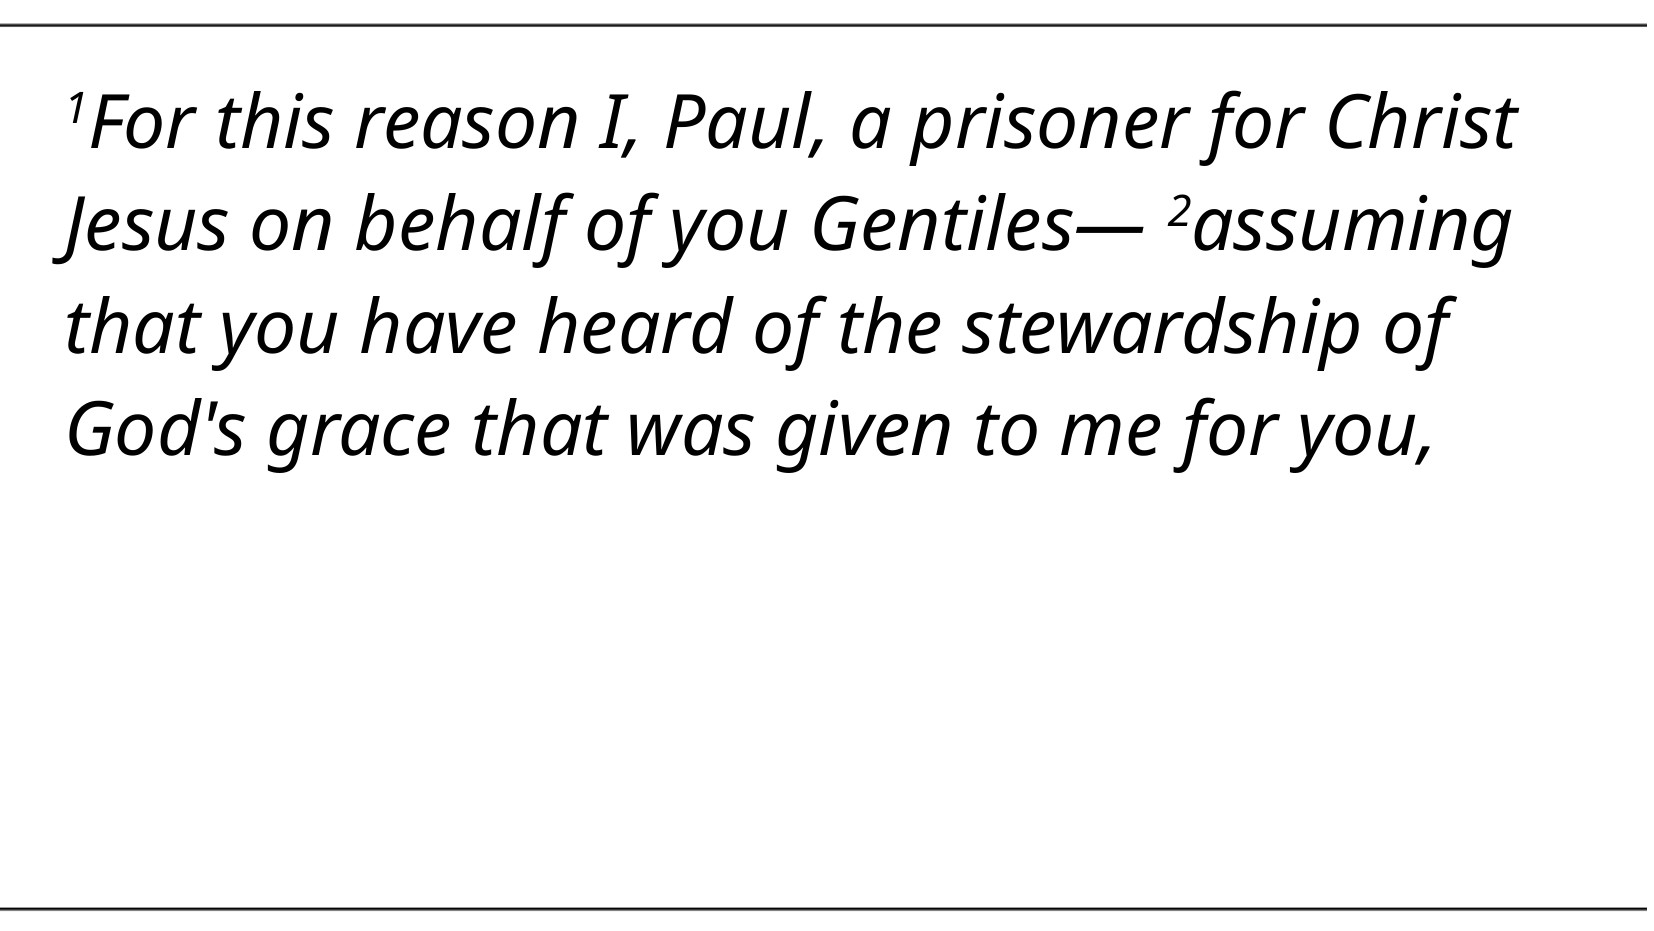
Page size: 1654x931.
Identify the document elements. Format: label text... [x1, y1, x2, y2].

text_box 1For this reason I, Paul, a prisoner for Christ Jesus on behalf of you Gentiles— 2assuming that you have heard of the stewardship of God's grace that was given to me for you, [49, 60, 1595, 475]
picture [0, 2, 1647, 931]
